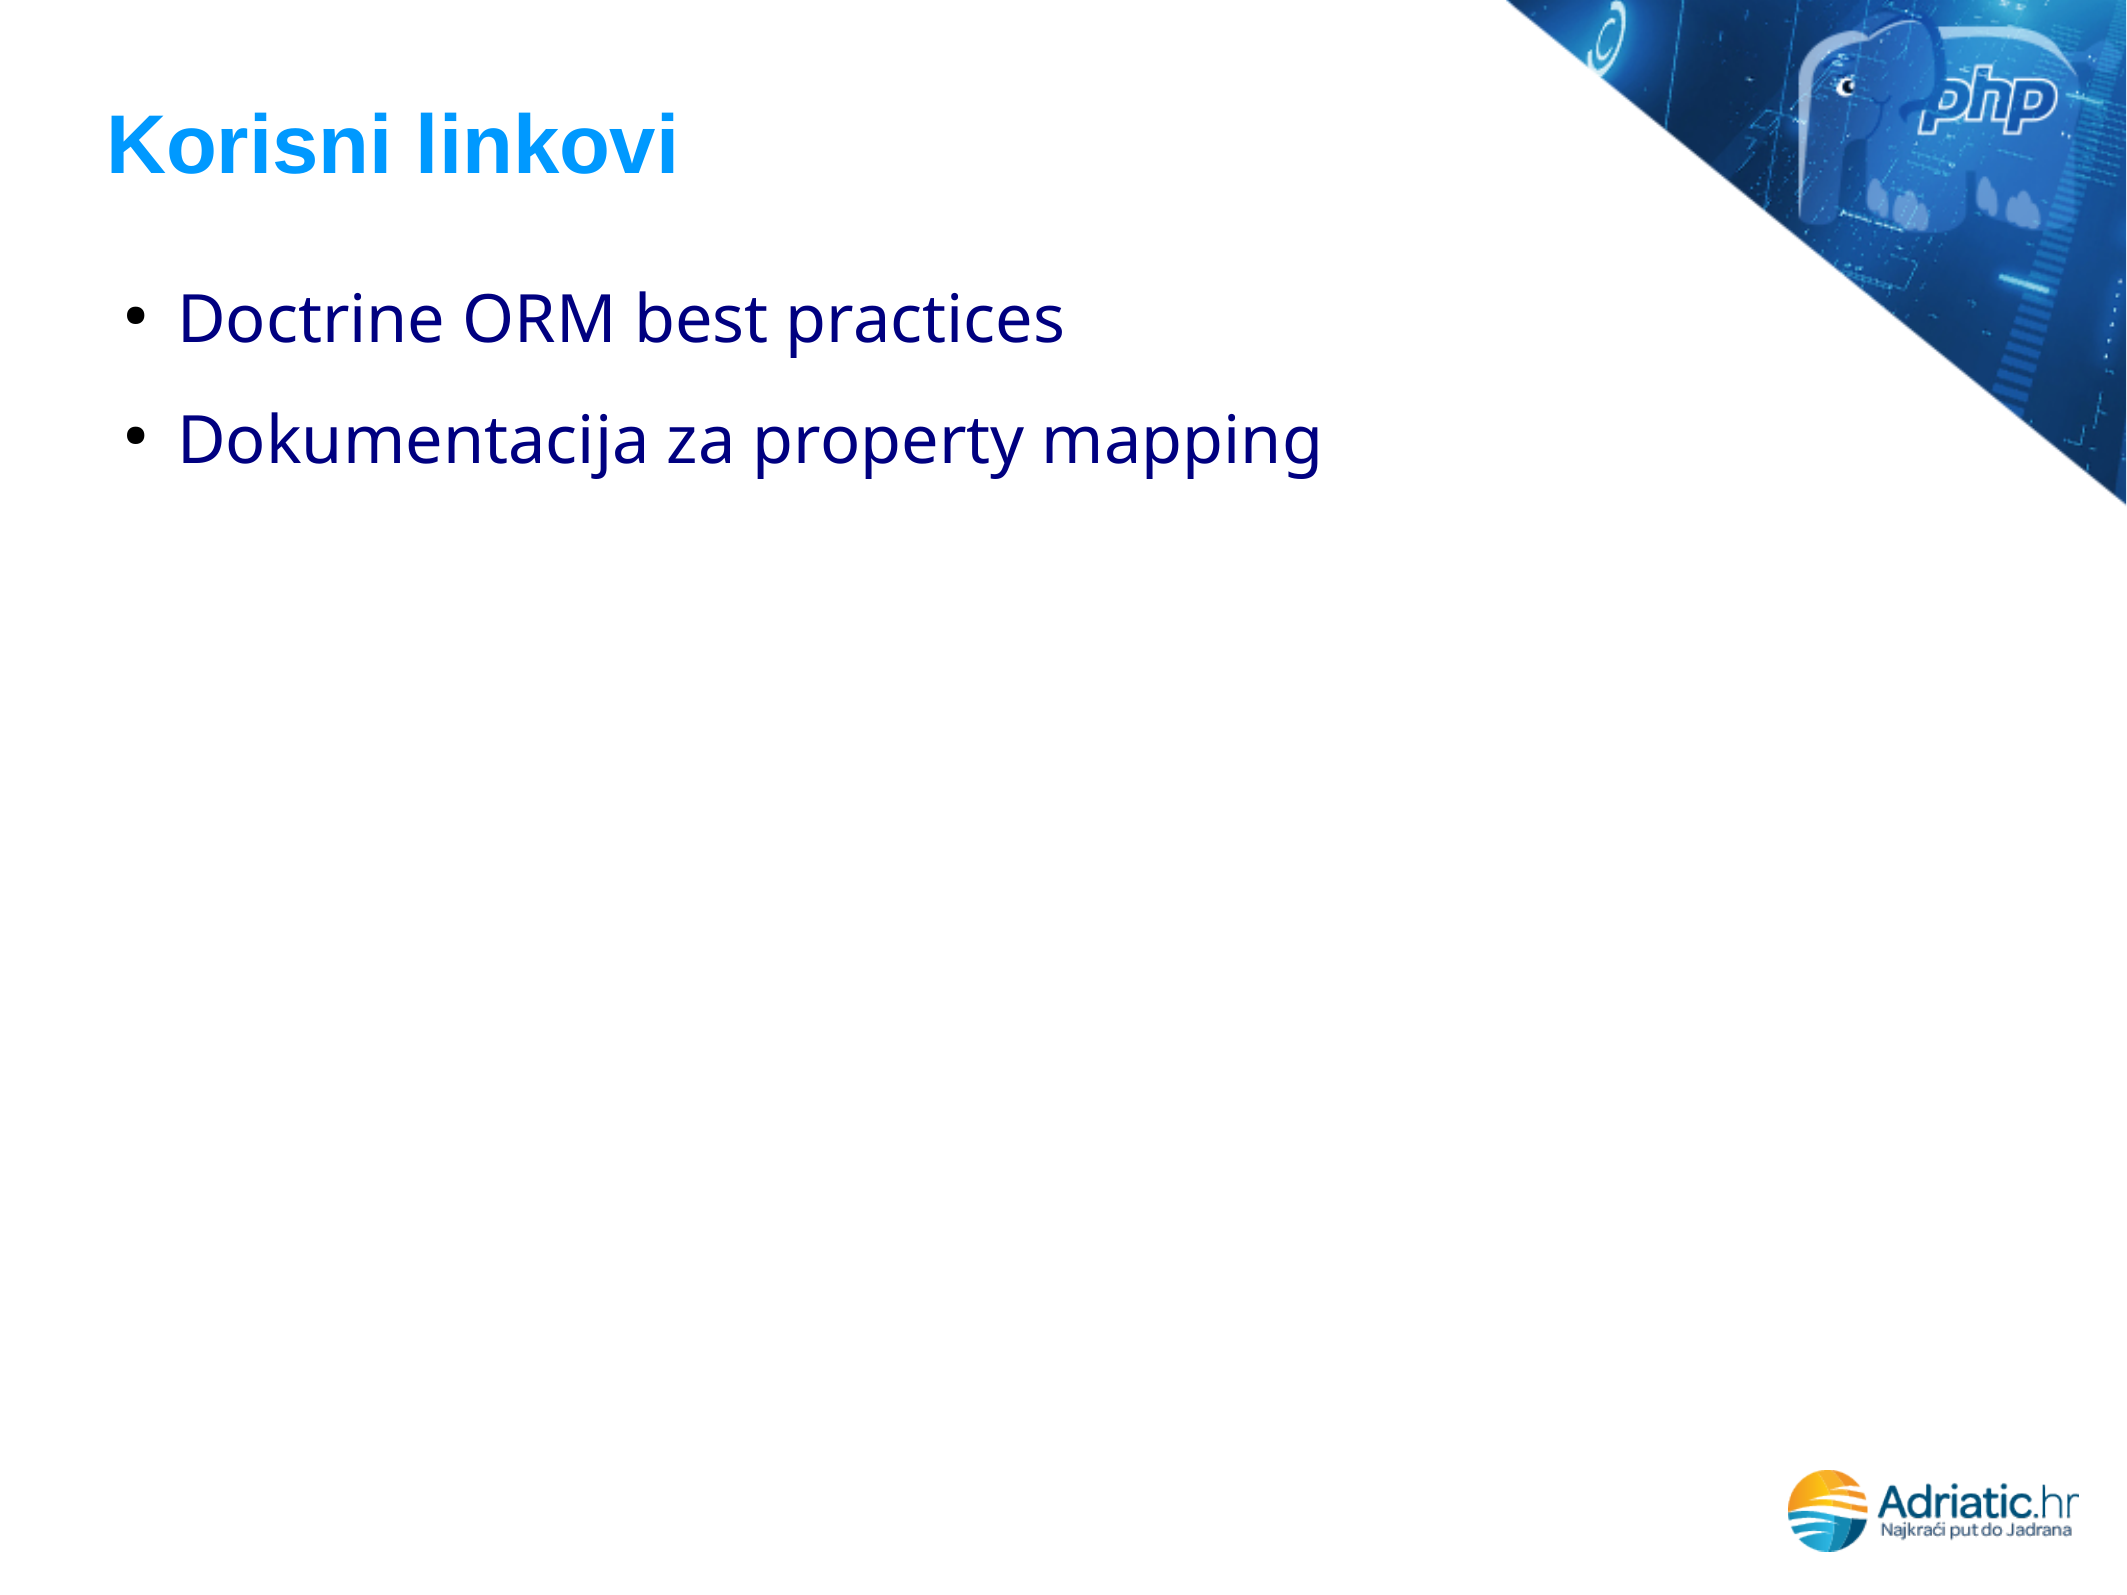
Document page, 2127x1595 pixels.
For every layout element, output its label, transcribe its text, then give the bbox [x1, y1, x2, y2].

picture [1505, 0, 2127, 625]
list Doctrine ORM best practices Dokumentacija za property mapping [106, 271, 2020, 1453]
picture [1788, 1470, 2079, 1552]
title Korisni linkovi [106, 70, 1630, 219]
